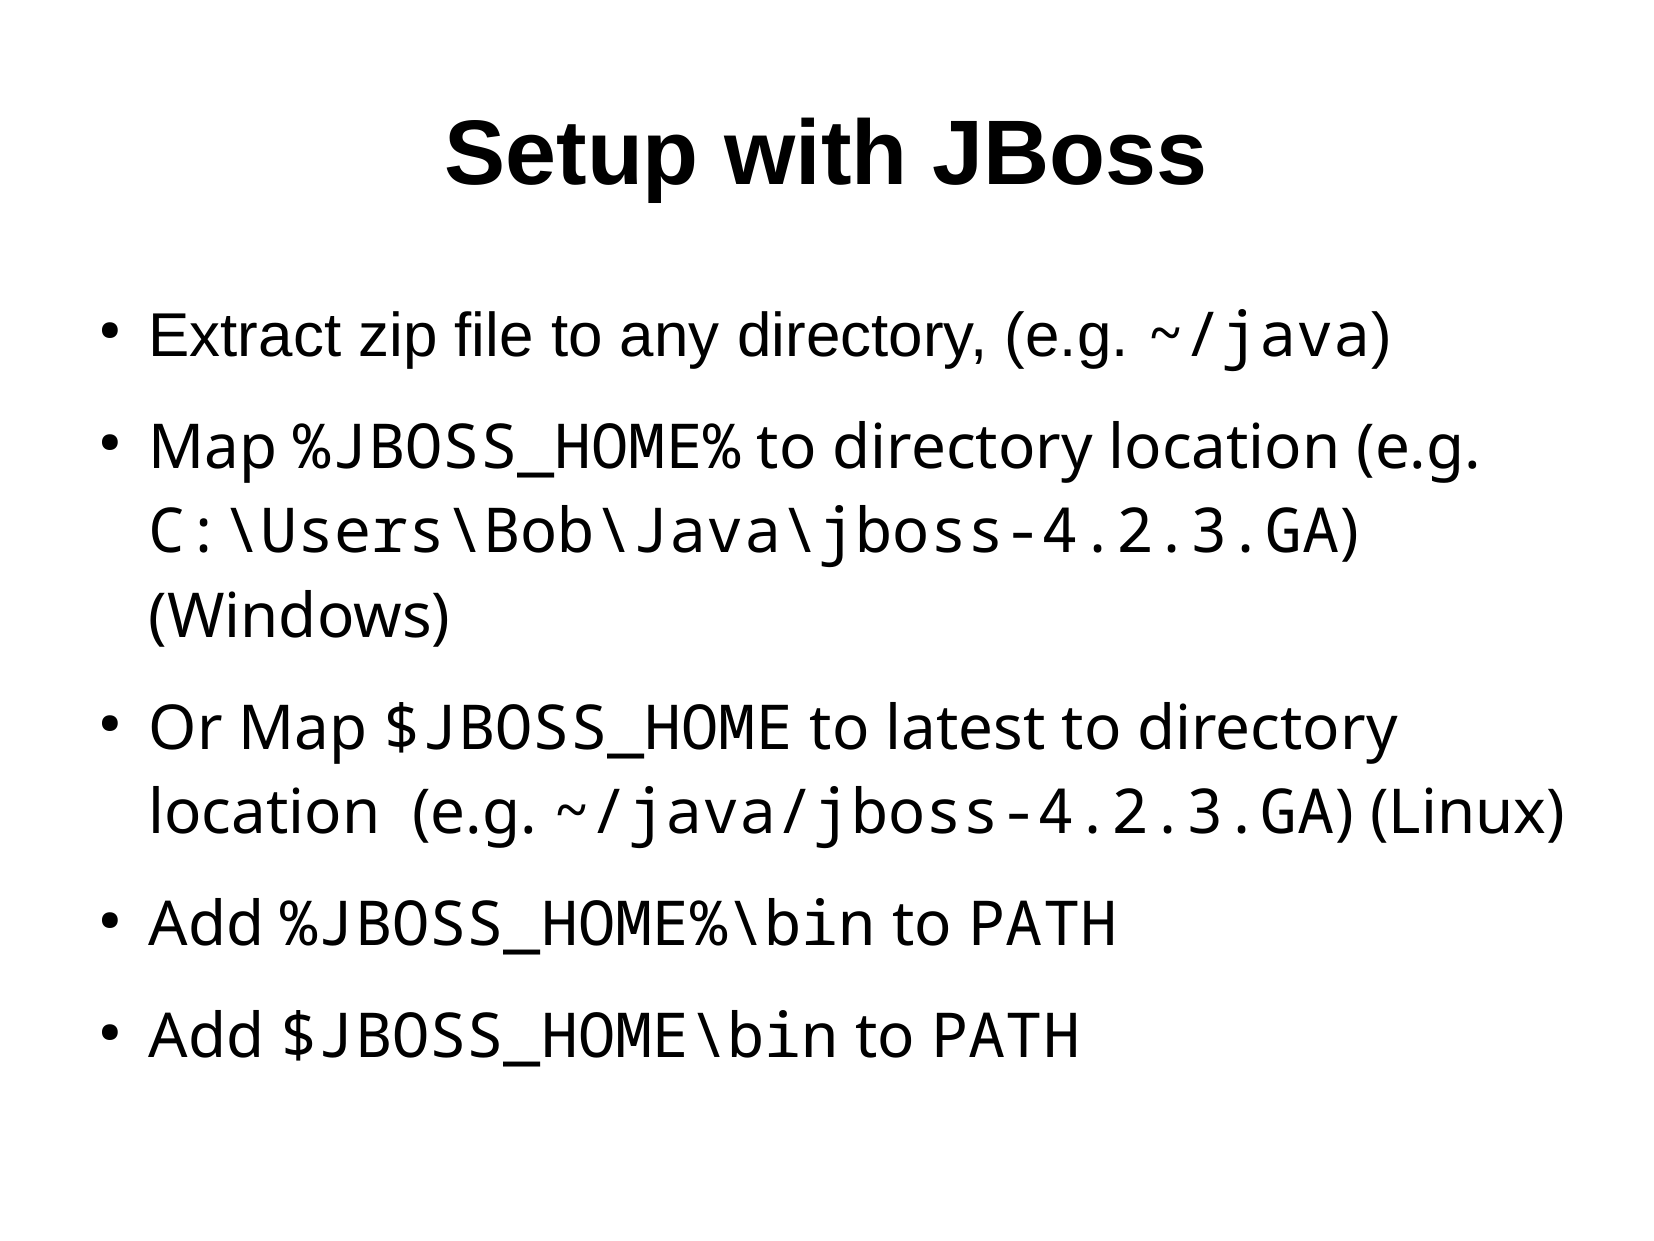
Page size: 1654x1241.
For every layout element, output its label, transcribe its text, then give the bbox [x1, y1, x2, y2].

title Setup with JBoss [82, 49, 1571, 257]
list Extract zip file to any directory, (e.g. ~/java) Map %JBOSS_HOME% to directory location (e.g. C:\Users\Bob\Java\jboss-4.2.3.GA) (Windows) Or Map $JBOSS_HOME to latest to directory location (e.g. ~/java/jboss-4.2.3.GA) (Linux) Add %JBOSS_HOME%\bin to PATH Add $JBOSS_HOME\bin to PATH [82, 290, 1571, 1109]
